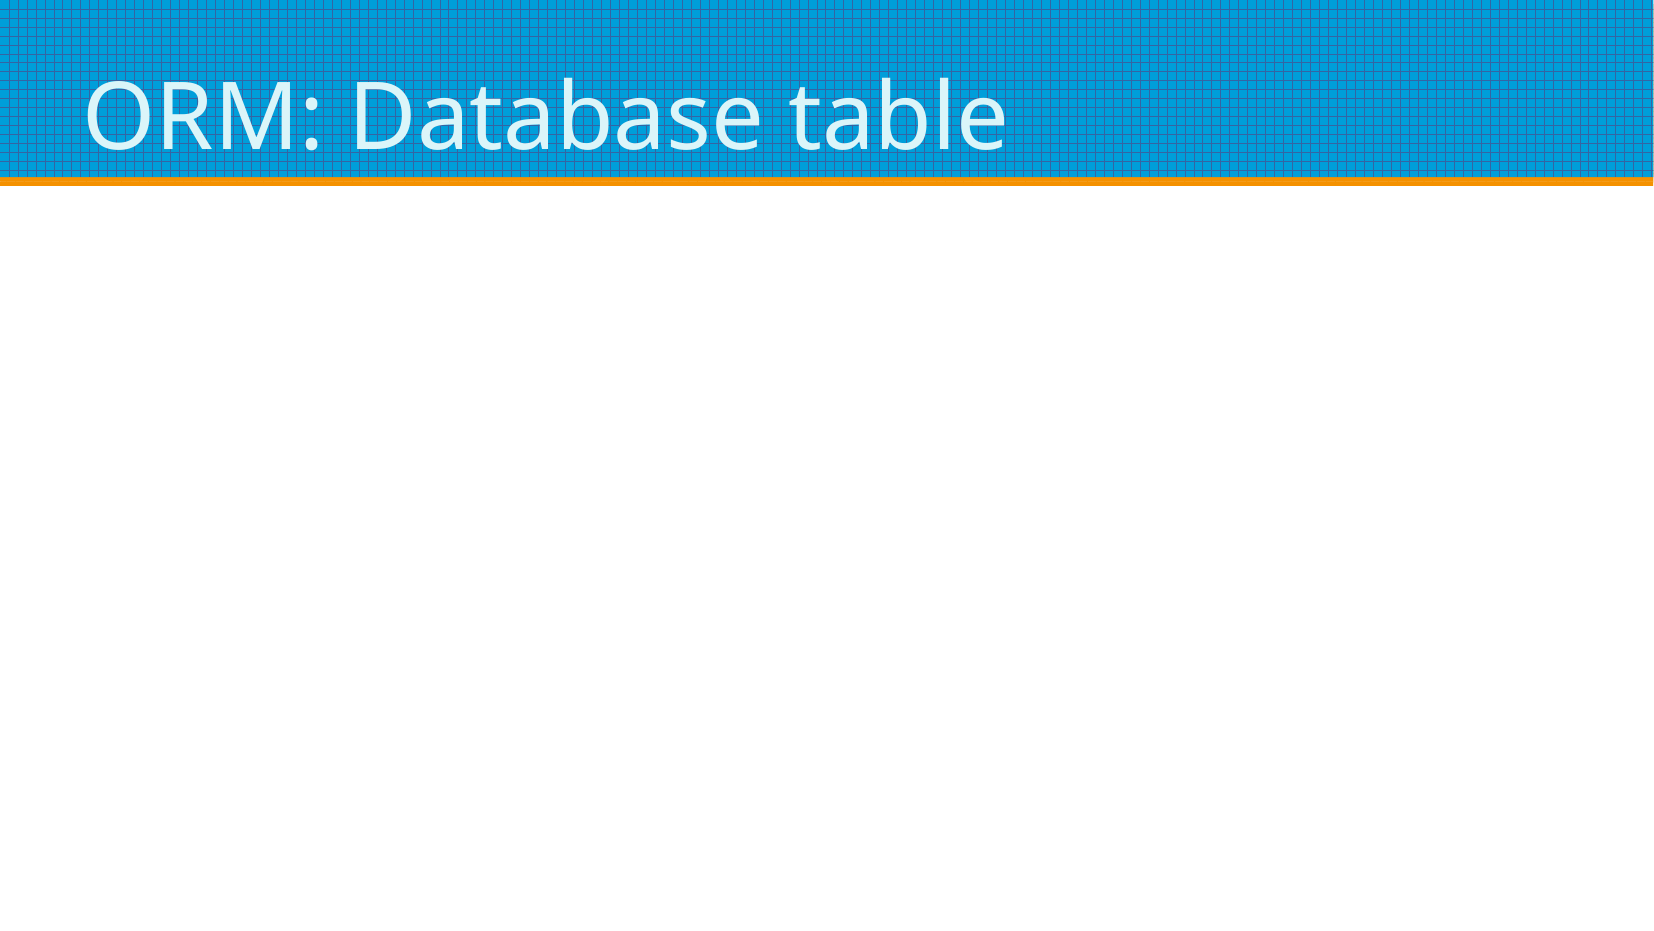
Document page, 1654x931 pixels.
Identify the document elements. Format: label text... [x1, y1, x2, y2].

title ORM: Database table [82, 14, 1571, 178]
